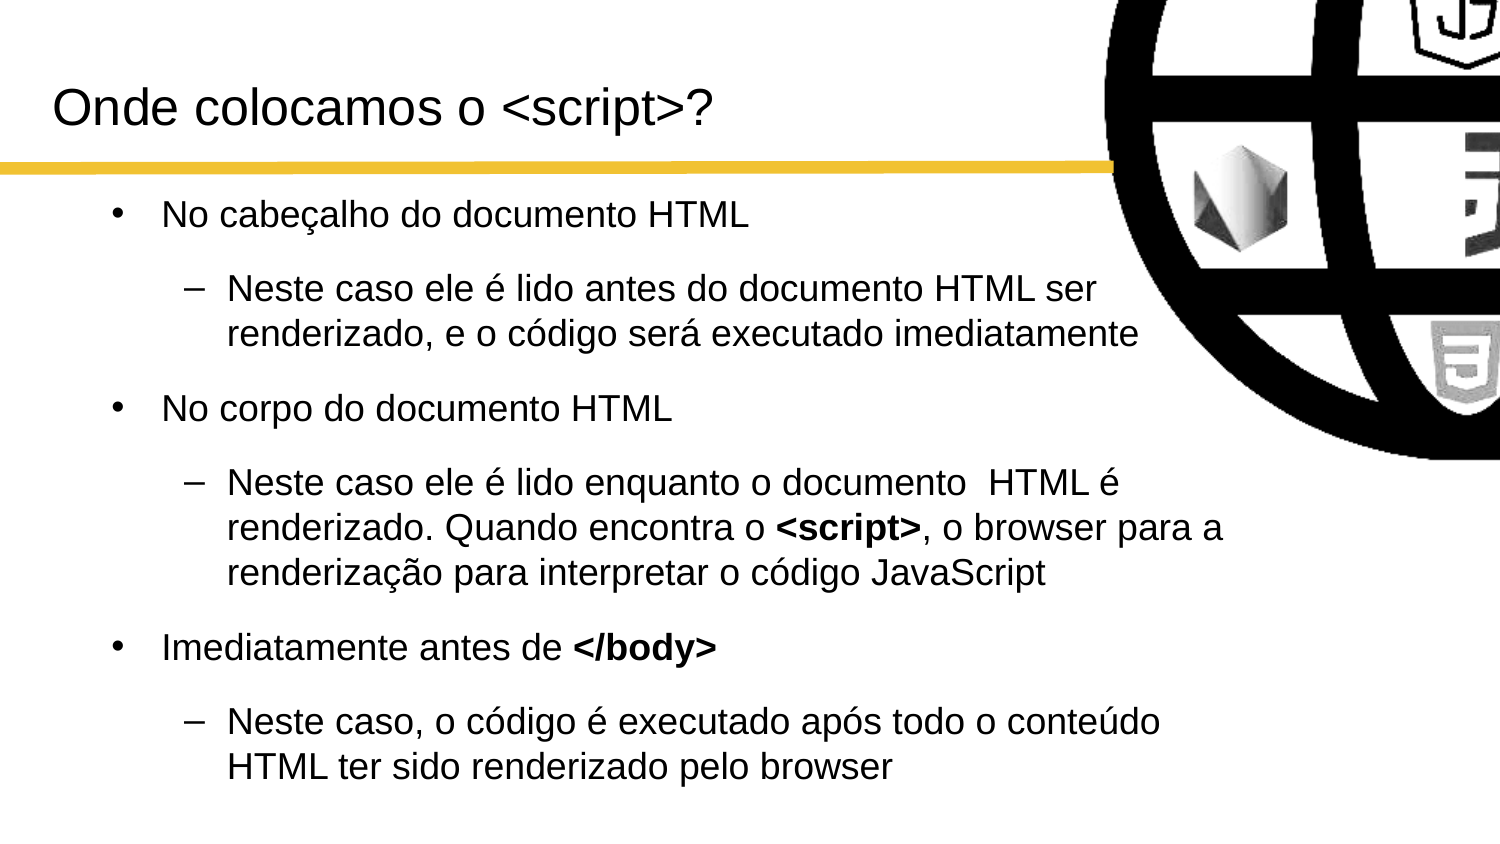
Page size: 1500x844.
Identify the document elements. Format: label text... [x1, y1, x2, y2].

text_box Onde colocamos o <script>? [37, 33, 1463, 175]
picture [1078, 0, 1500, 532]
text_box No cabeçalho do documento HTML Neste caso ele é lido antes do documento HTML ser renderizado, e o código será executado imediatamente No corpo do documento HTML Neste caso ele é lido enquanto o documento HTML é renderizado. Quando encontra o <script>, o browser para a renderização para interpretar o código JavaScript Imediatamente antes de </body> Neste caso, o código é executado após todo o conteúdo HTML ter sido renderizado pelo browser [89, 182, 1241, 728]
